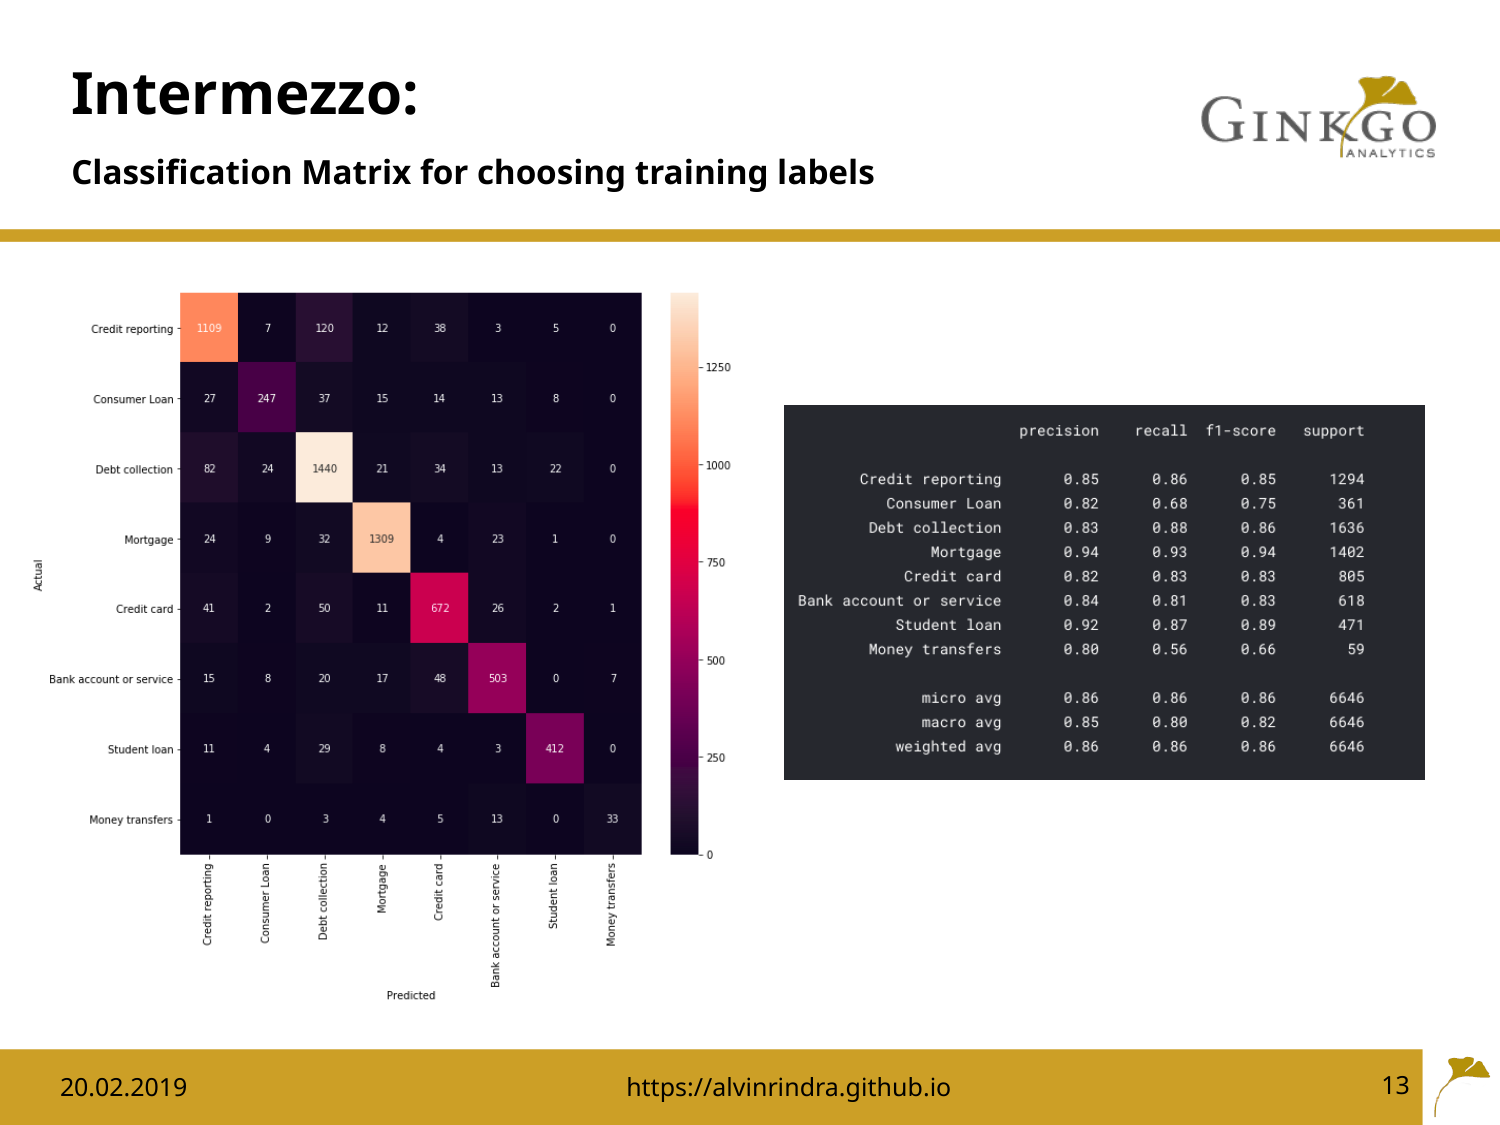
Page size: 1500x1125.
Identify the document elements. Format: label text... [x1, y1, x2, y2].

text_box <number> [1196, 1056, 1425, 1117]
text_box 20.02.2019 [60, 1056, 266, 1117]
text_box https://alvinrindra.github.io [266, 1056, 993, 1117]
list [60, 289, 1425, 1081]
list Intermezzo: Classification Matrix for choosing training labels [71, 56, 1066, 240]
picture [0, 0, 1500, 1125]
